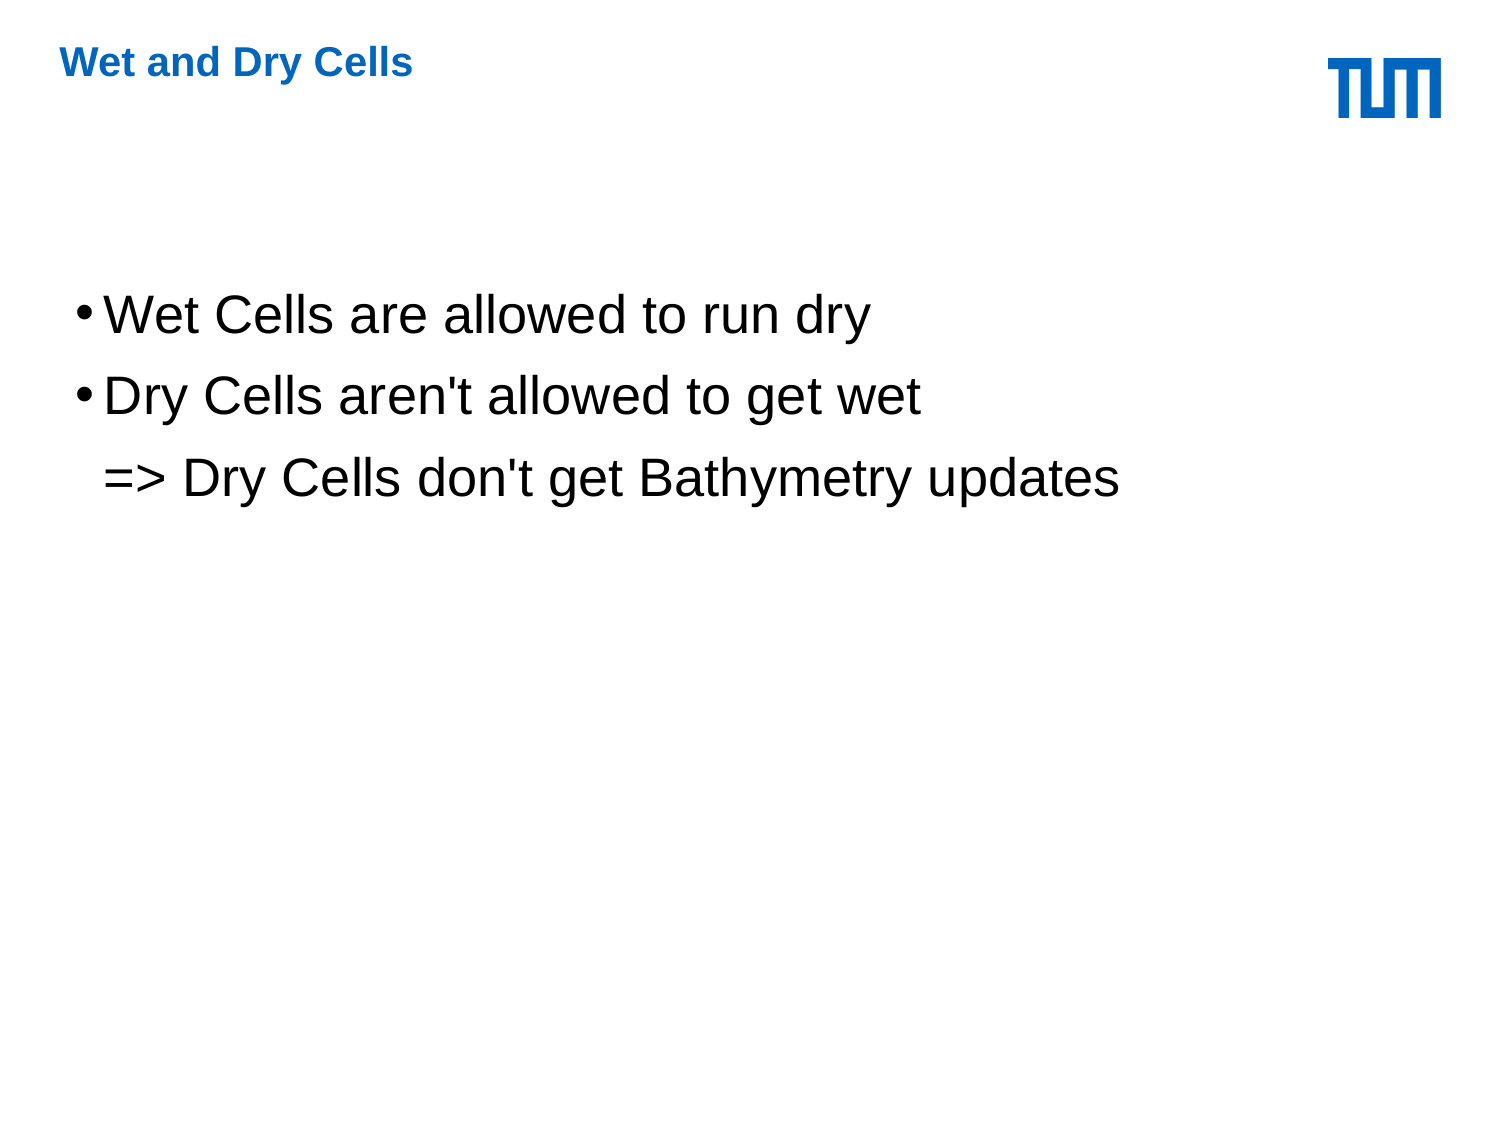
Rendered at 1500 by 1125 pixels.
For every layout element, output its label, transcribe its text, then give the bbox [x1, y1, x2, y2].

list Wet Cells are allowed to run dry Dry Cells aren't allowed to get wet => Dry Cells don't get Bathymetry updates [75, 263, 1425, 916]
title Wet and Dry Cells [59, 22, 1441, 264]
